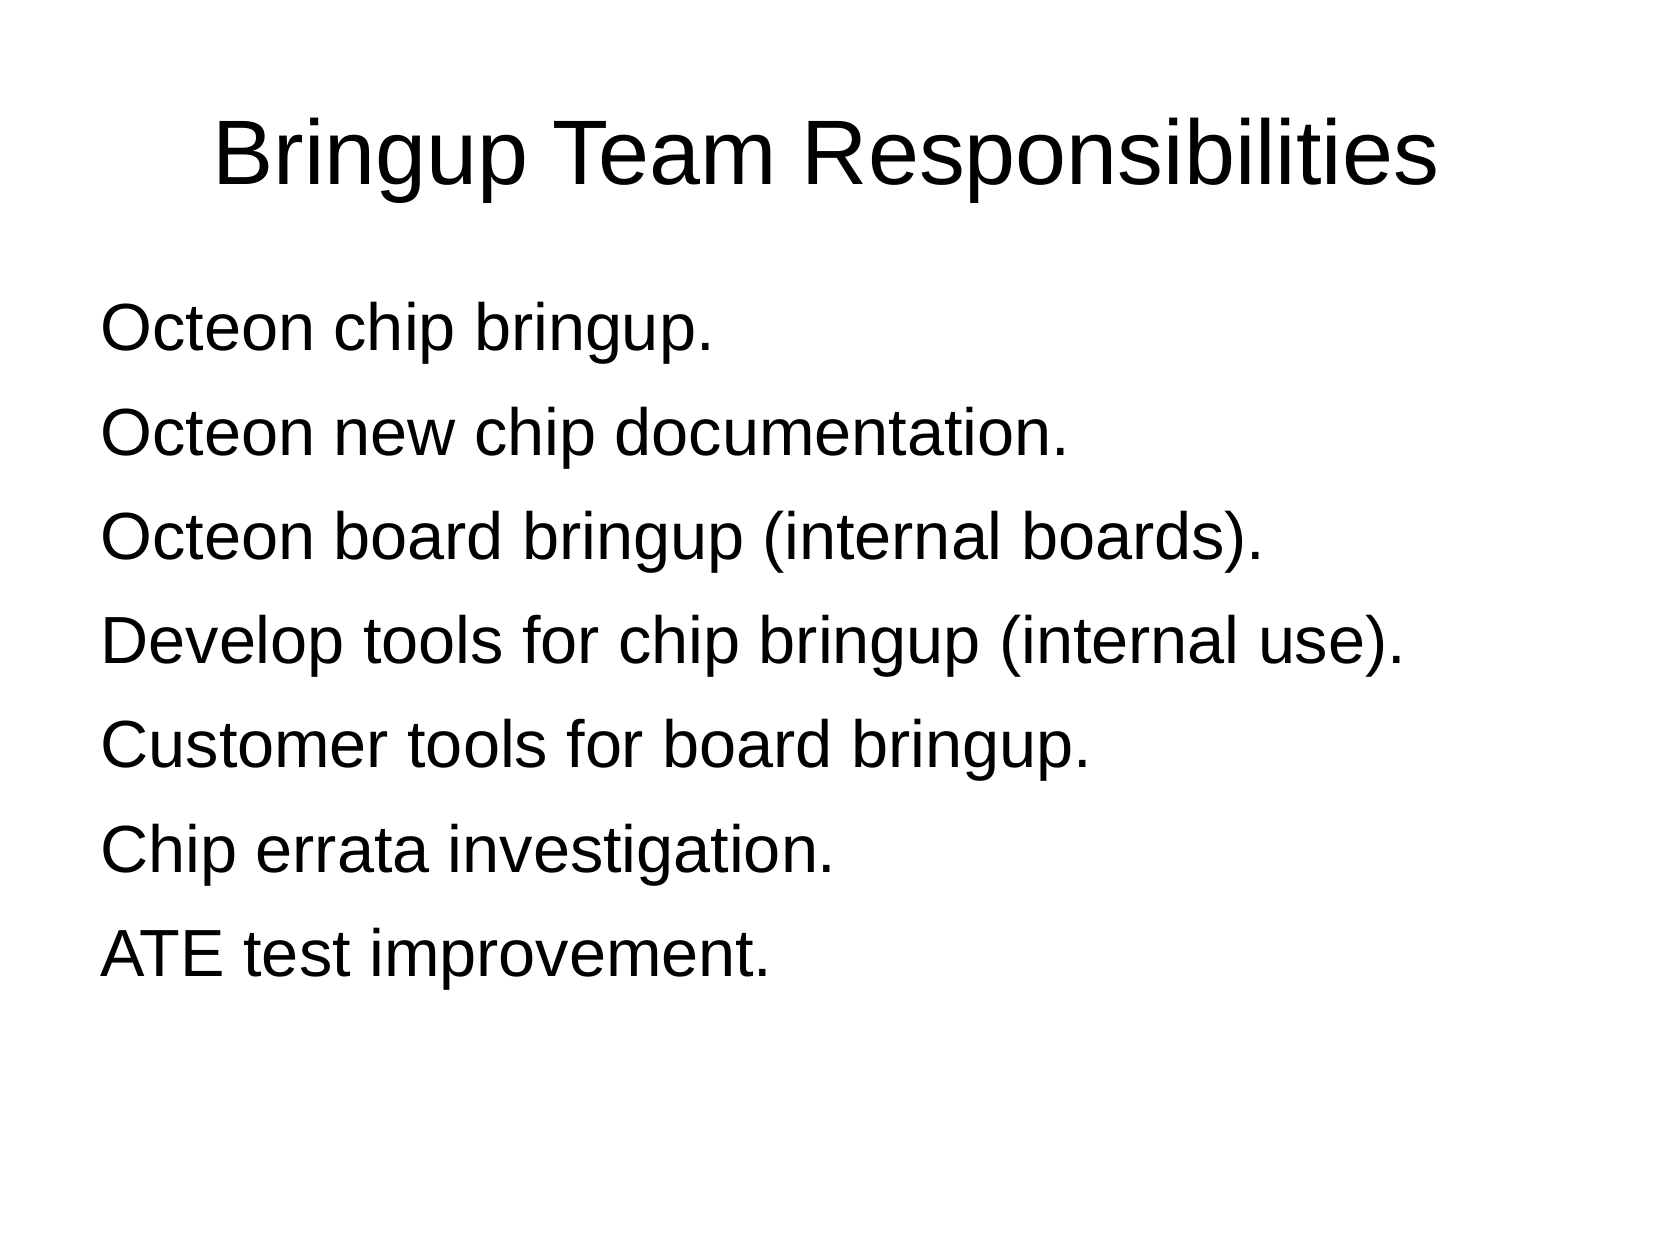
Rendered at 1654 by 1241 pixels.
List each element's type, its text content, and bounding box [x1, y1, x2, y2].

list Octeon chip bringup. Octeon new chip documentation. Octeon board bringup (internal boards). Develop tools for chip bringup (internal use). Customer tools for board bringup. Chip errata investigation. ATE test improvement. [82, 290, 1571, 1094]
title Bringup Team Responsibilities [82, 49, 1571, 257]
